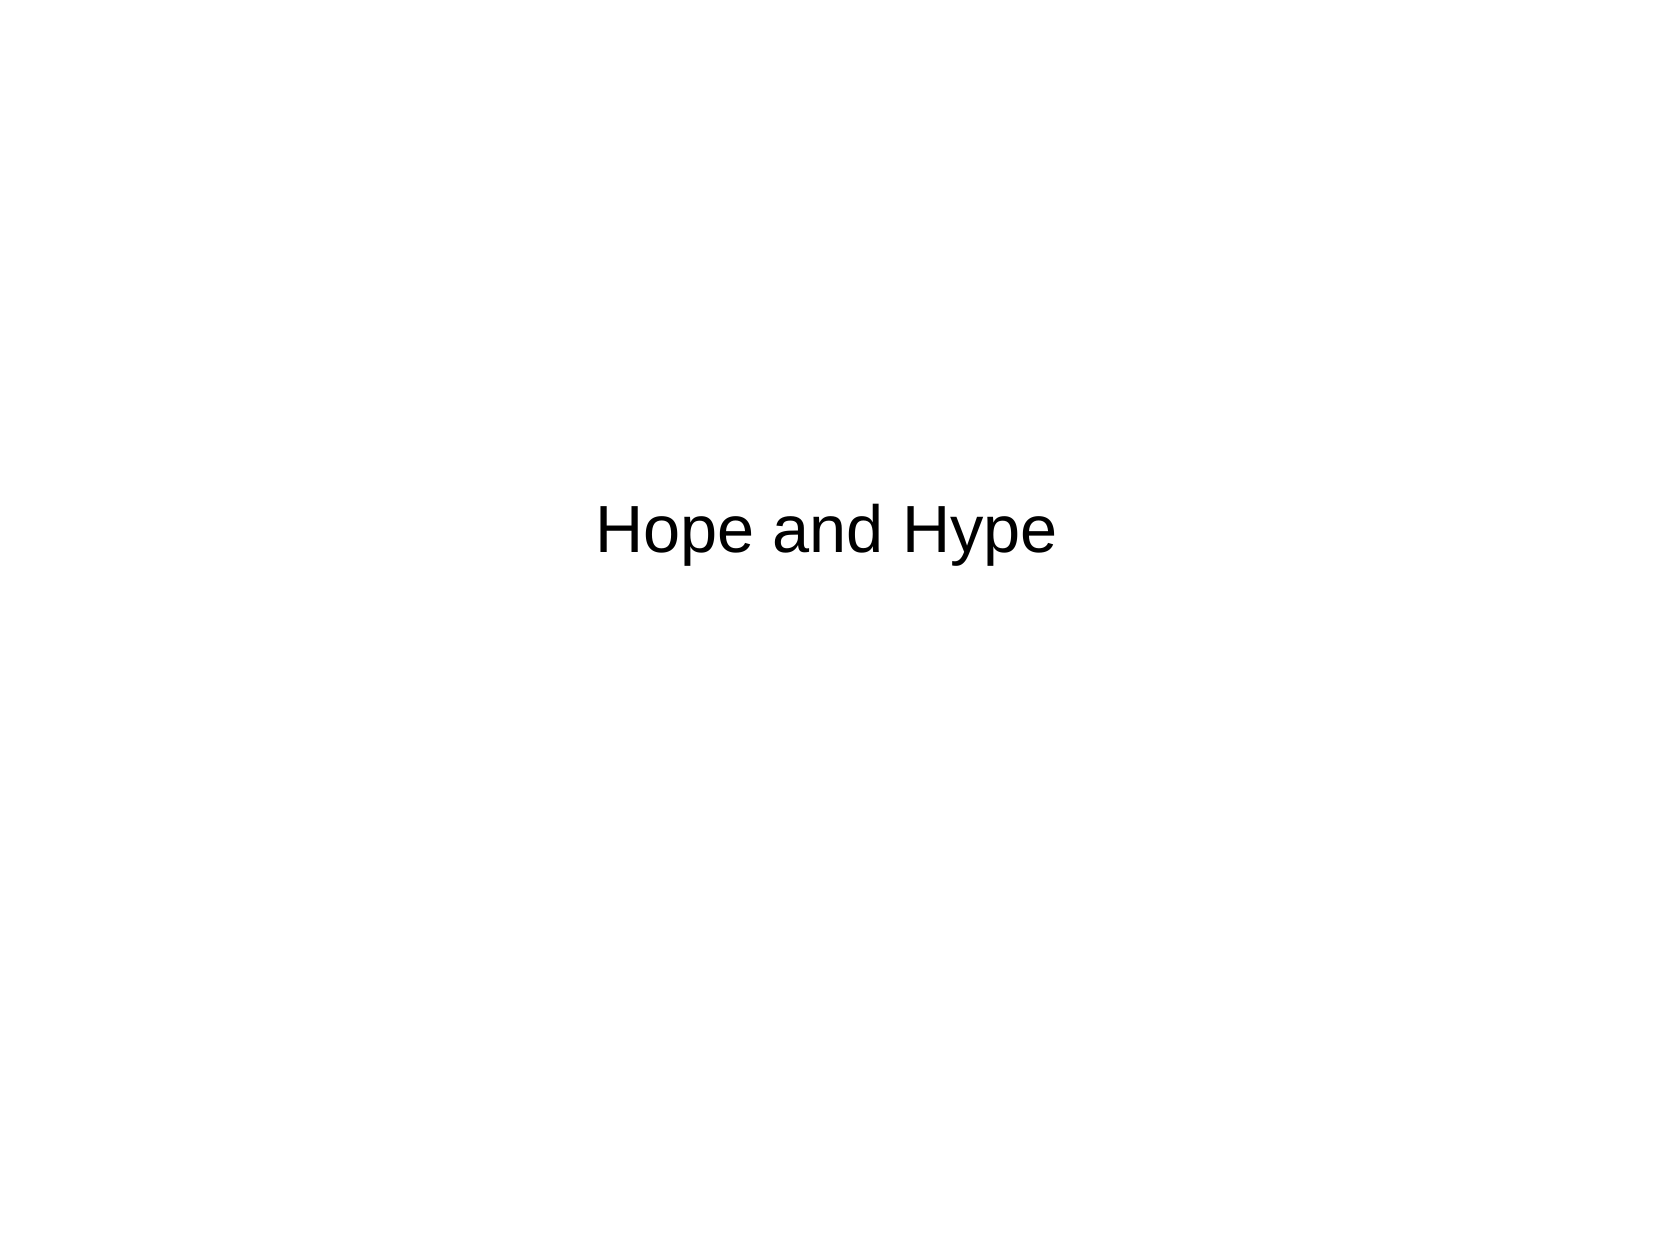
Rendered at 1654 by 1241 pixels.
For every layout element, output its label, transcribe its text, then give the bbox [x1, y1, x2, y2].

subtitle Hope and Hype [82, 49, 1571, 1010]
